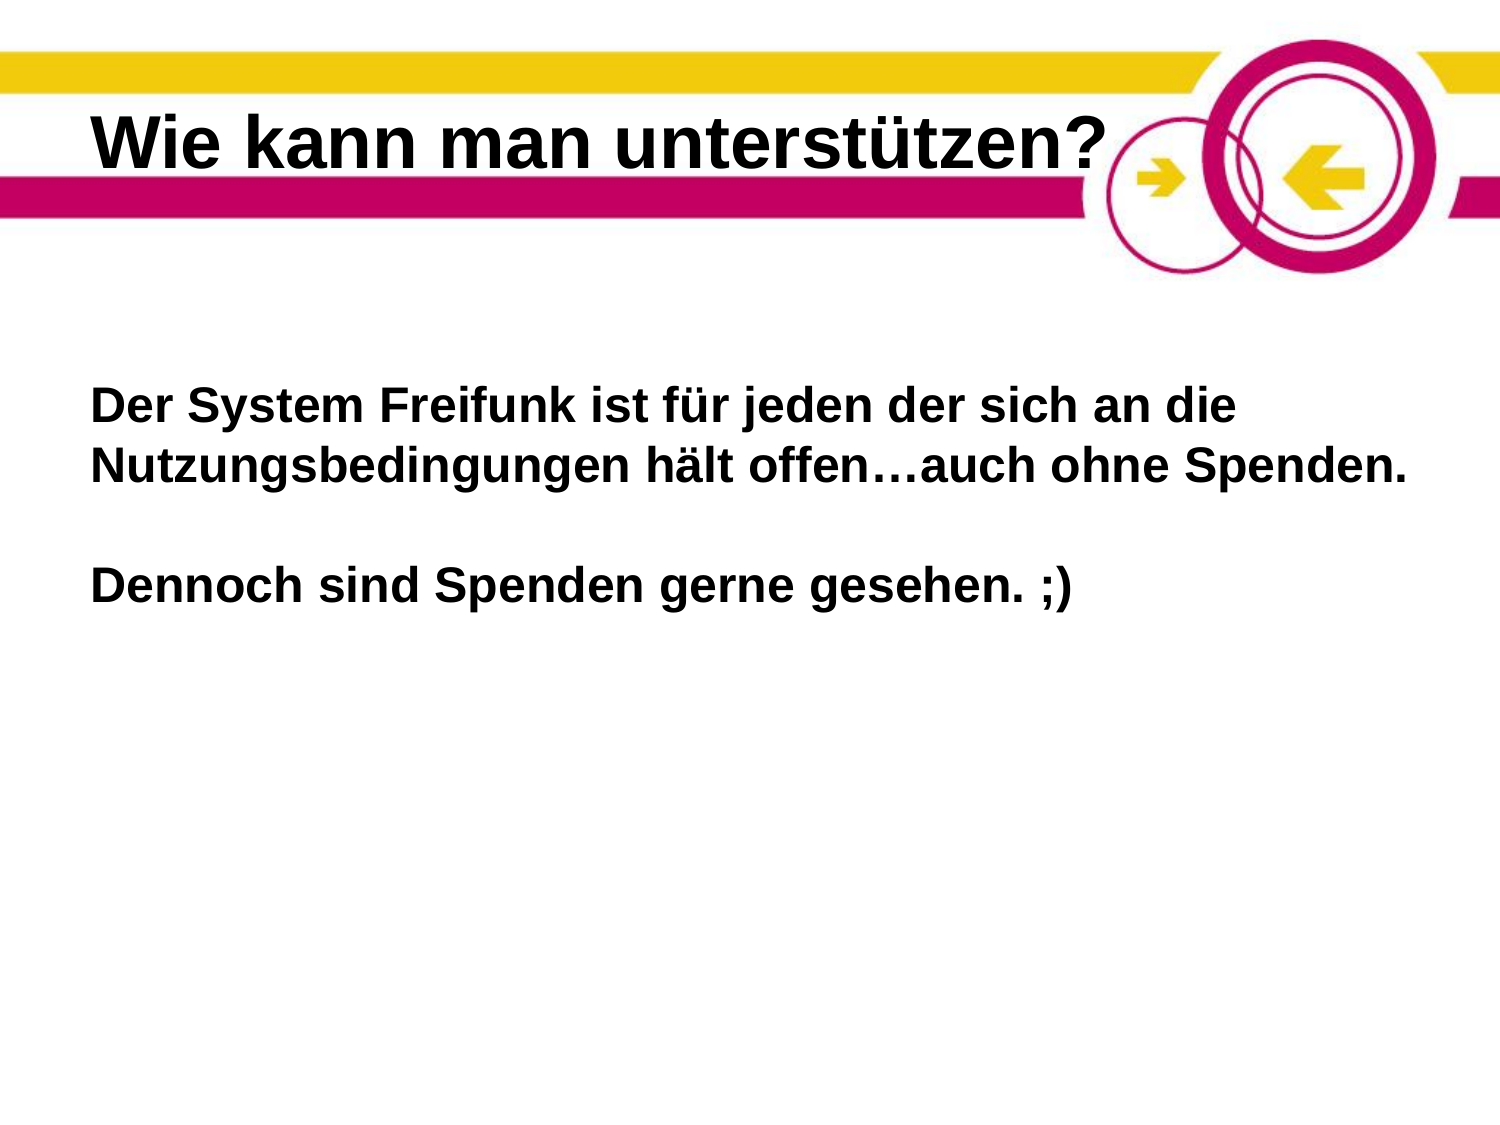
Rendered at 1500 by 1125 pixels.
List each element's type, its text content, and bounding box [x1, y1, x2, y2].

text_box Der System Freifunk ist für jeden der sich an die Nutzungsbedingungen hält offen…auch ohne Spenden. Dennoch sind Spenden gerne gesehen. ;) [75, 297, 1425, 694]
text_box Wie kann man unterstützen? [75, 11, 1425, 200]
